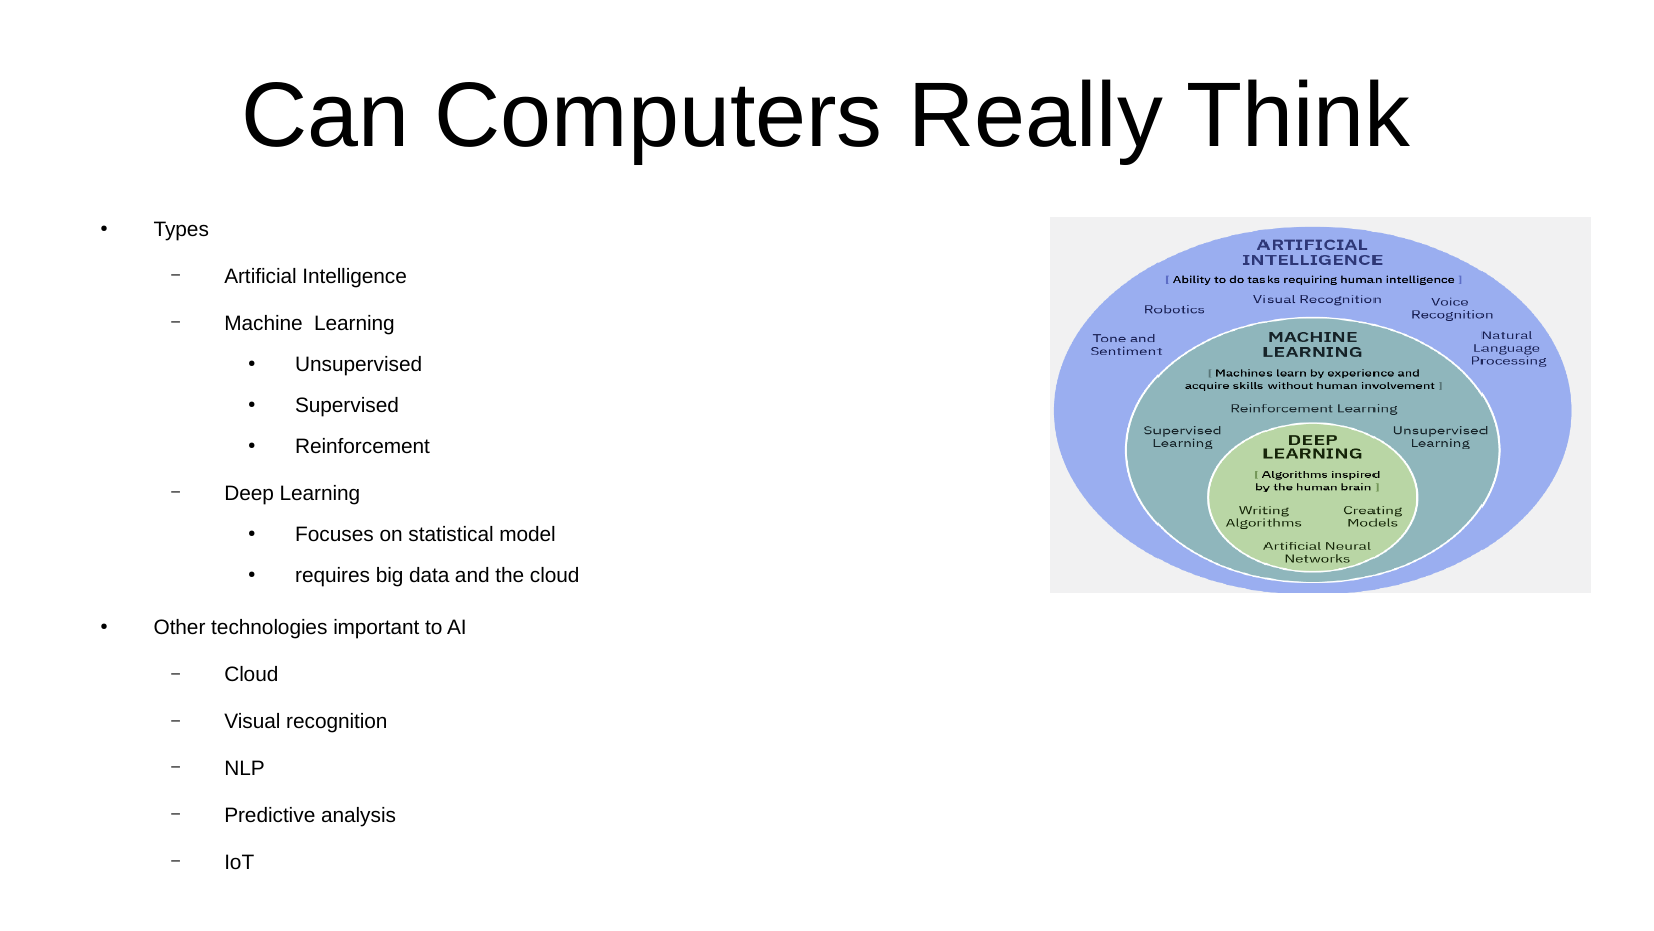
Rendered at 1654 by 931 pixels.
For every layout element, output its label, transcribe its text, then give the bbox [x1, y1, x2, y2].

title Can Computers Really Think [82, 37, 1571, 193]
picture [1050, 217, 1591, 593]
list Types Artificial Intelligence Machine Learning Unsupervised Supervised Reinforcement Deep Learning Focuses on statistical model requires big data and the cloud Other technologies important to AI Cloud Visual recognition NLP Predictive analysis IoT [82, 217, 1571, 901]
